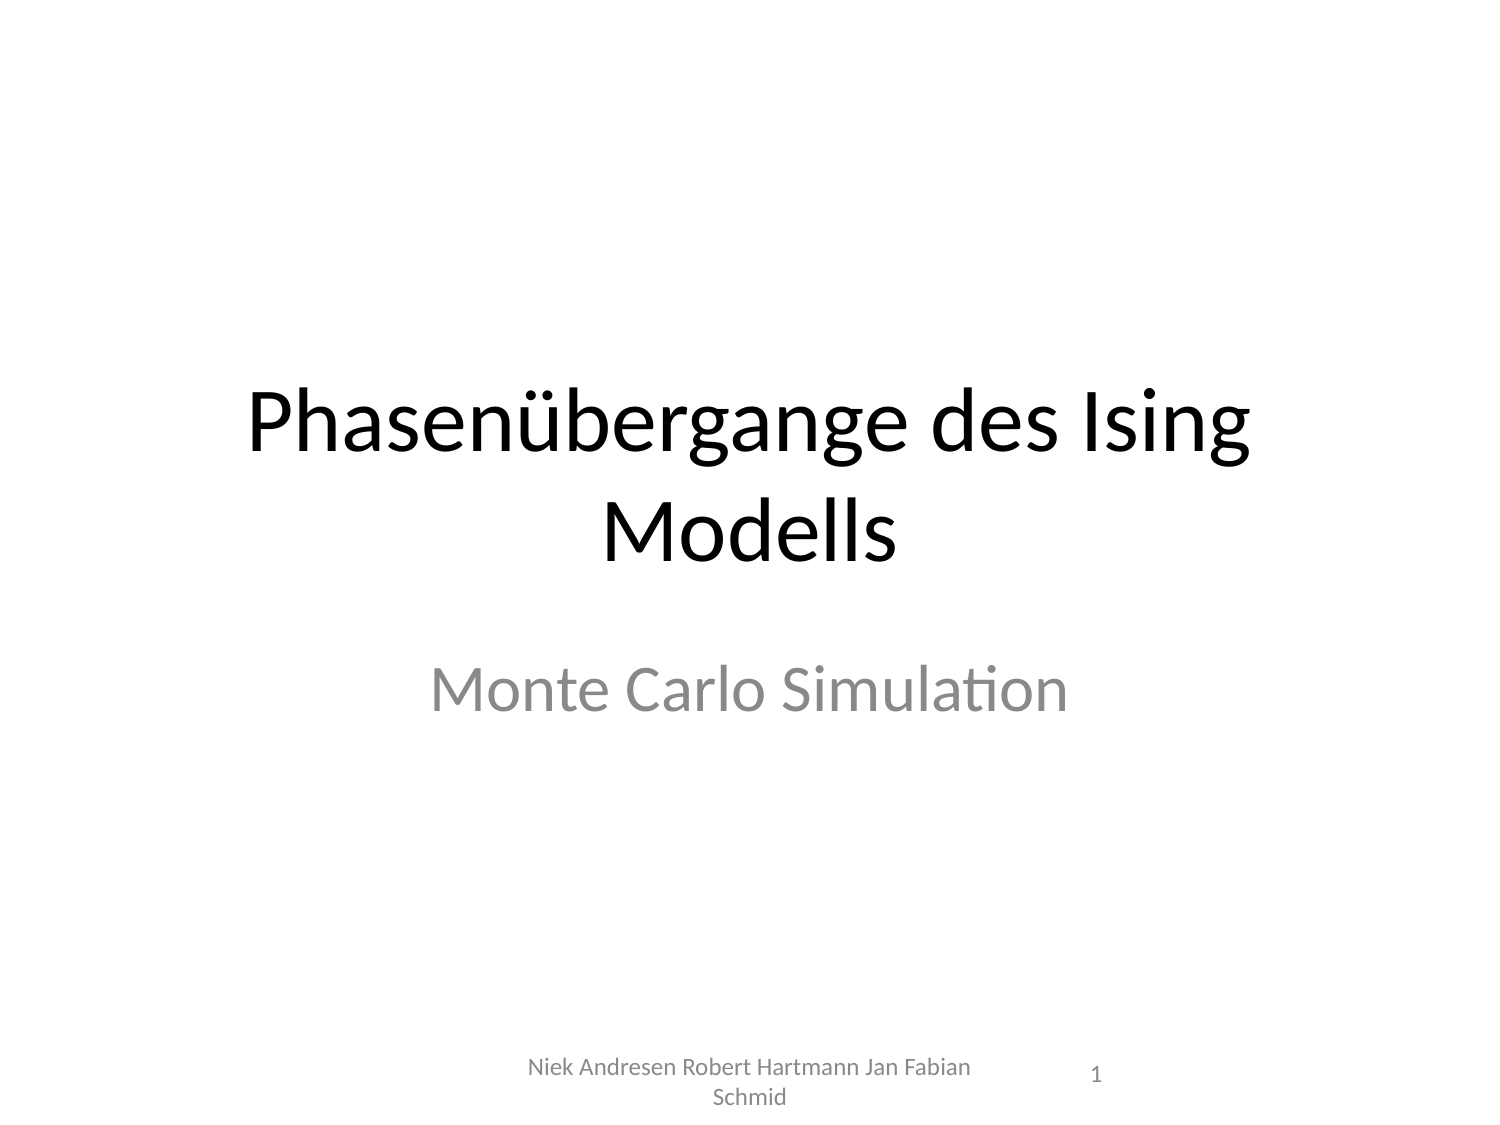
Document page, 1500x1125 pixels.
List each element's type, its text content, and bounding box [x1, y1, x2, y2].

text_box <Nummer> [1074, 1042, 1426, 1103]
subtitle Monte Carlo Simulation [225, 637, 1276, 925]
title Phasenübergange des Ising Modells [112, 349, 1388, 591]
text_box Niek Andresen Robert Hartmann Jan Fabian Schmid [512, 1042, 988, 1103]
